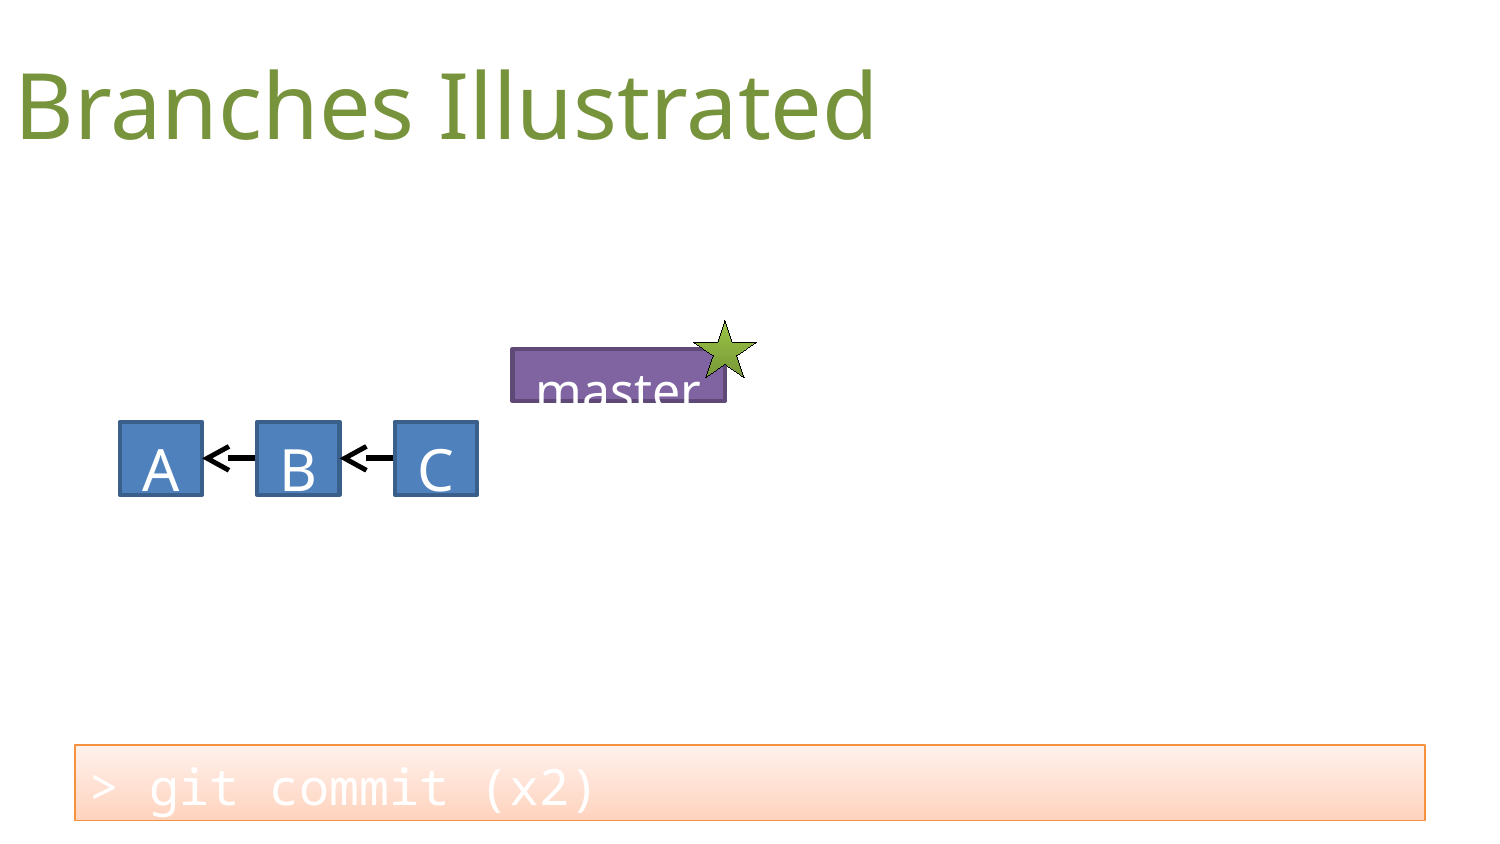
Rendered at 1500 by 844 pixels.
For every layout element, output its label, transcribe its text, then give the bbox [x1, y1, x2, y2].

title Branches Illustrated [0, 33, 1350, 175]
text_box A [119, 421, 203, 495]
text_box [693, 320, 757, 378]
text_box C [394, 421, 477, 495]
text_box master [561, 385, 573, 401]
text_box B [257, 421, 340, 495]
text_box master [512, 348, 725, 401]
text_box > git commit (x2) [74, 744, 1425, 821]
text_box master [544, 385, 556, 401]
